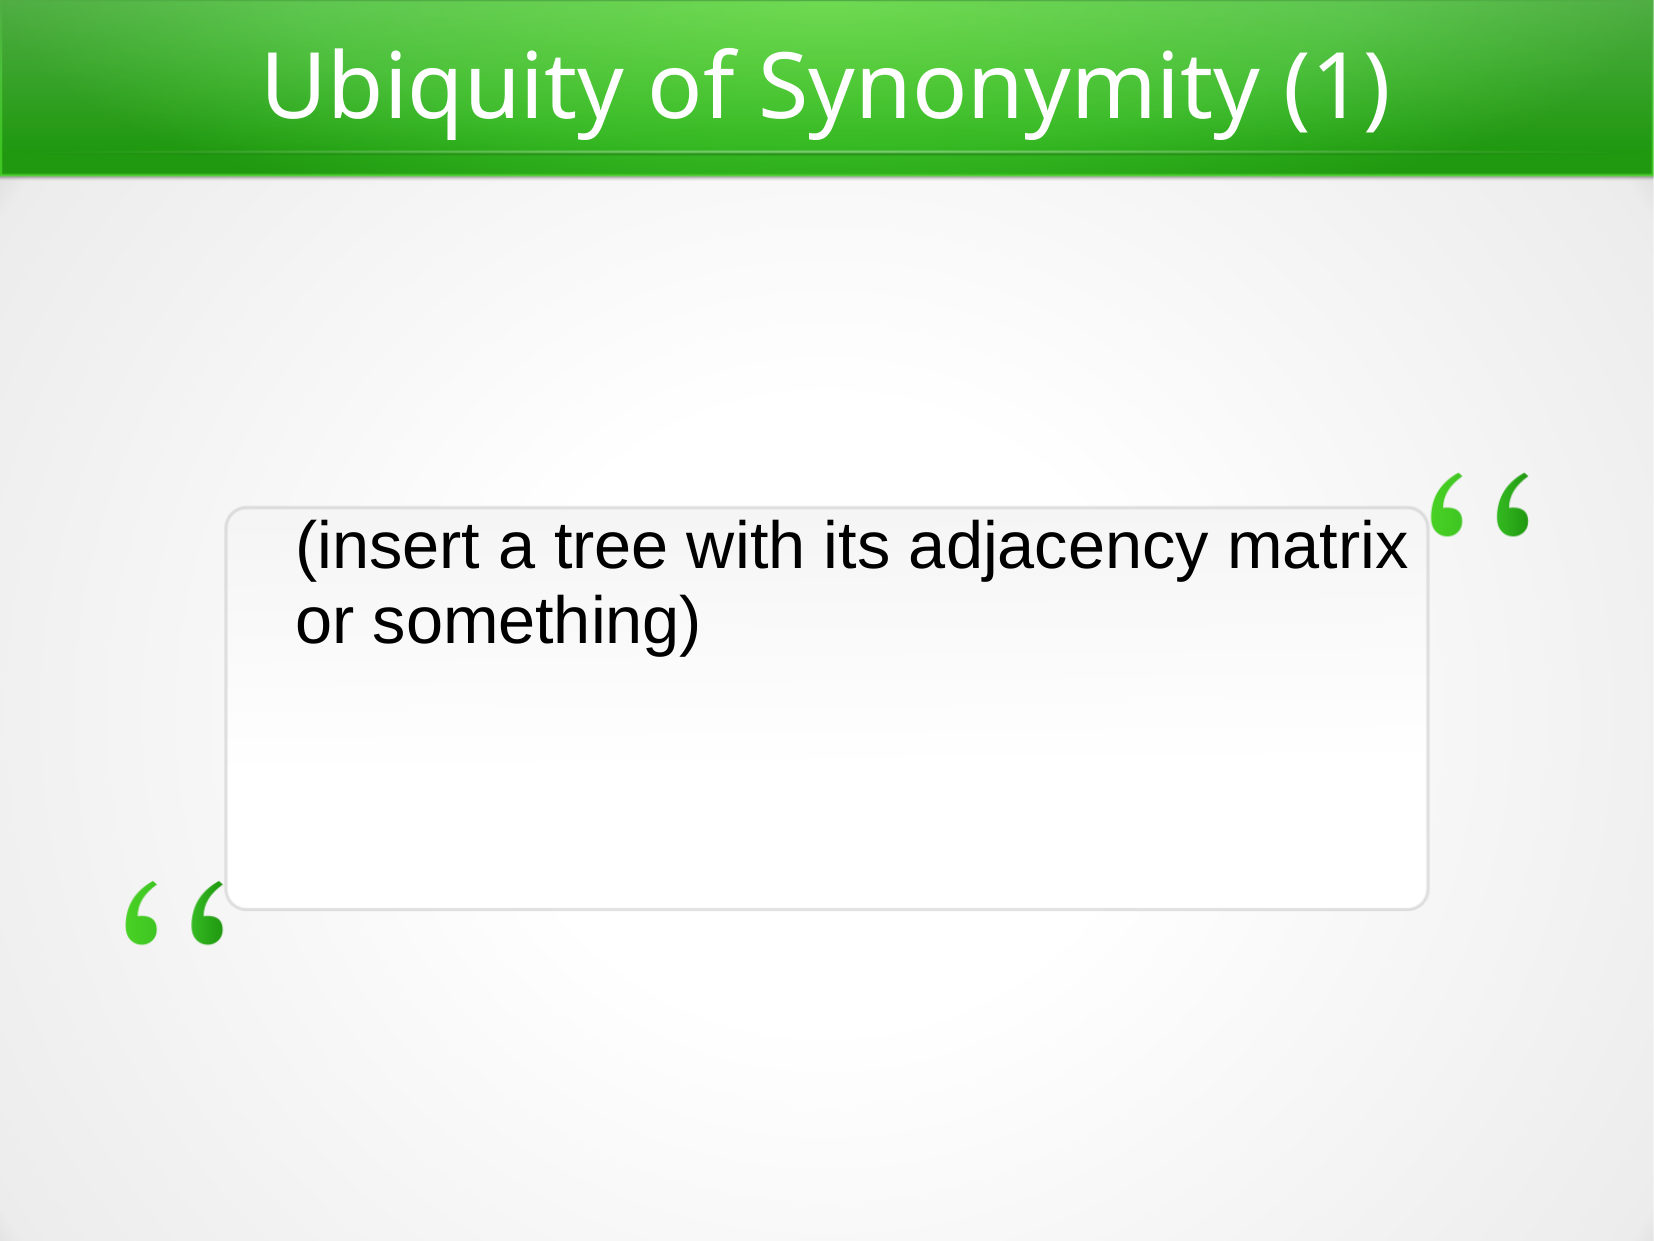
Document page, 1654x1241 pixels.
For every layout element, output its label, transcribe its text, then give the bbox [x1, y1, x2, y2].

picture [0, 0, 1654, 1241]
title Ubiquity of Synonymity (1) [82, 11, 1571, 154]
list (insert a tree with its adjacency matrix or something) [224, 507, 1430, 910]
